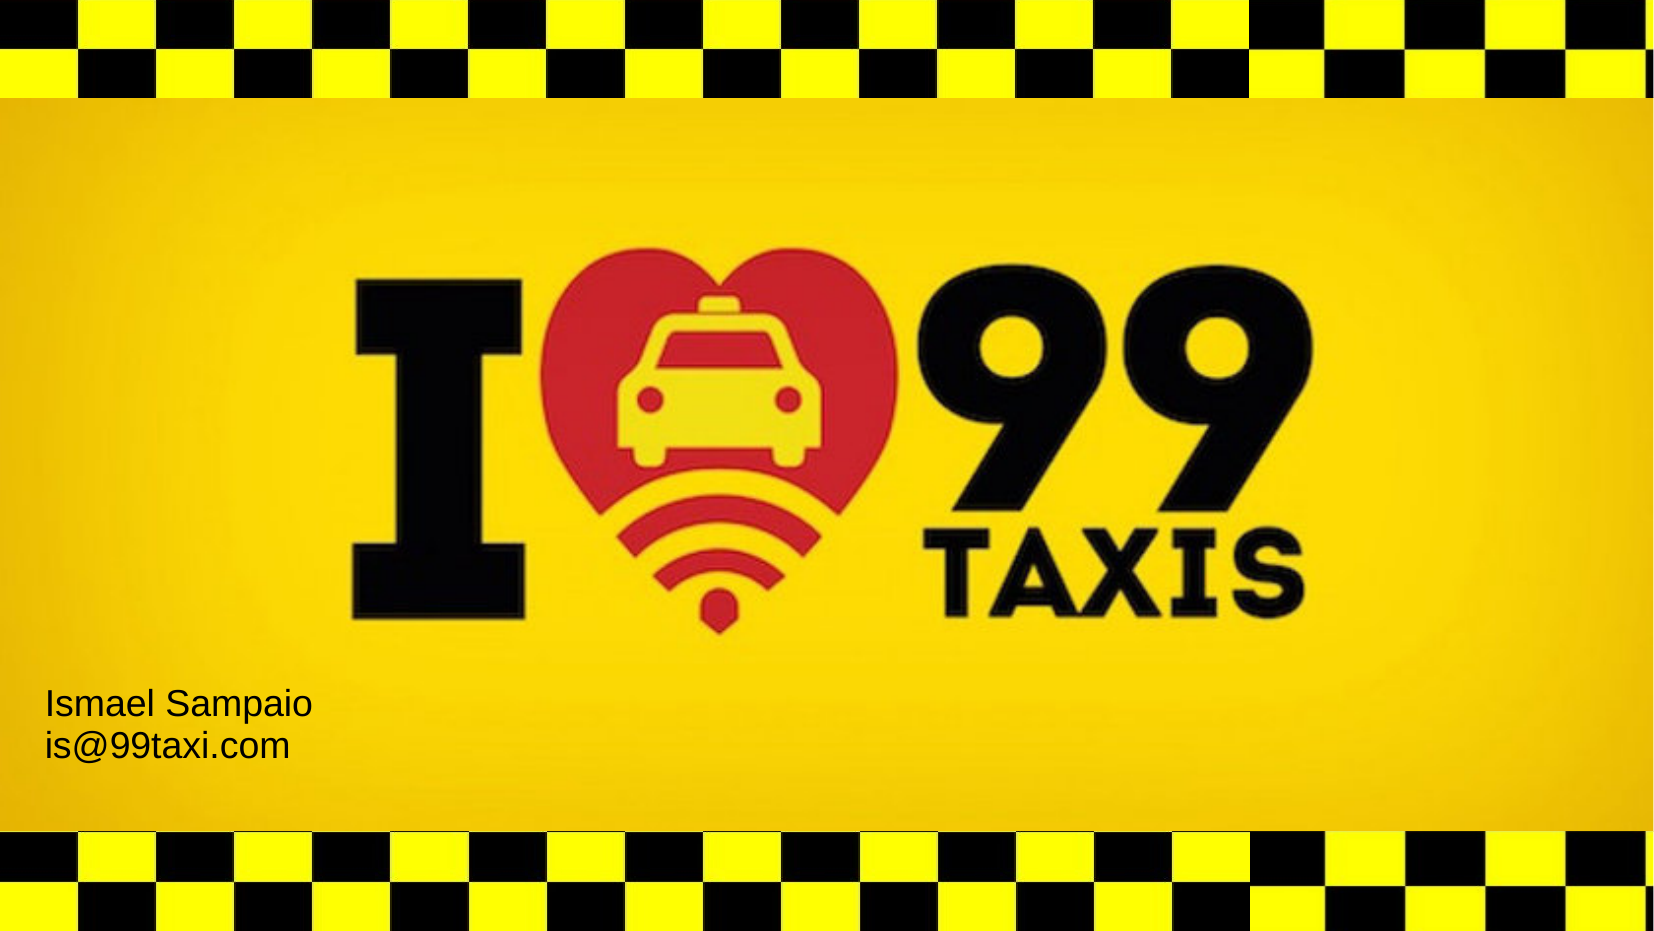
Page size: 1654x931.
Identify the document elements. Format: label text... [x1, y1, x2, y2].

picture [0, 0, 1654, 931]
text_box Ismael Sampaio is@99taxi.com [30, 675, 481, 774]
